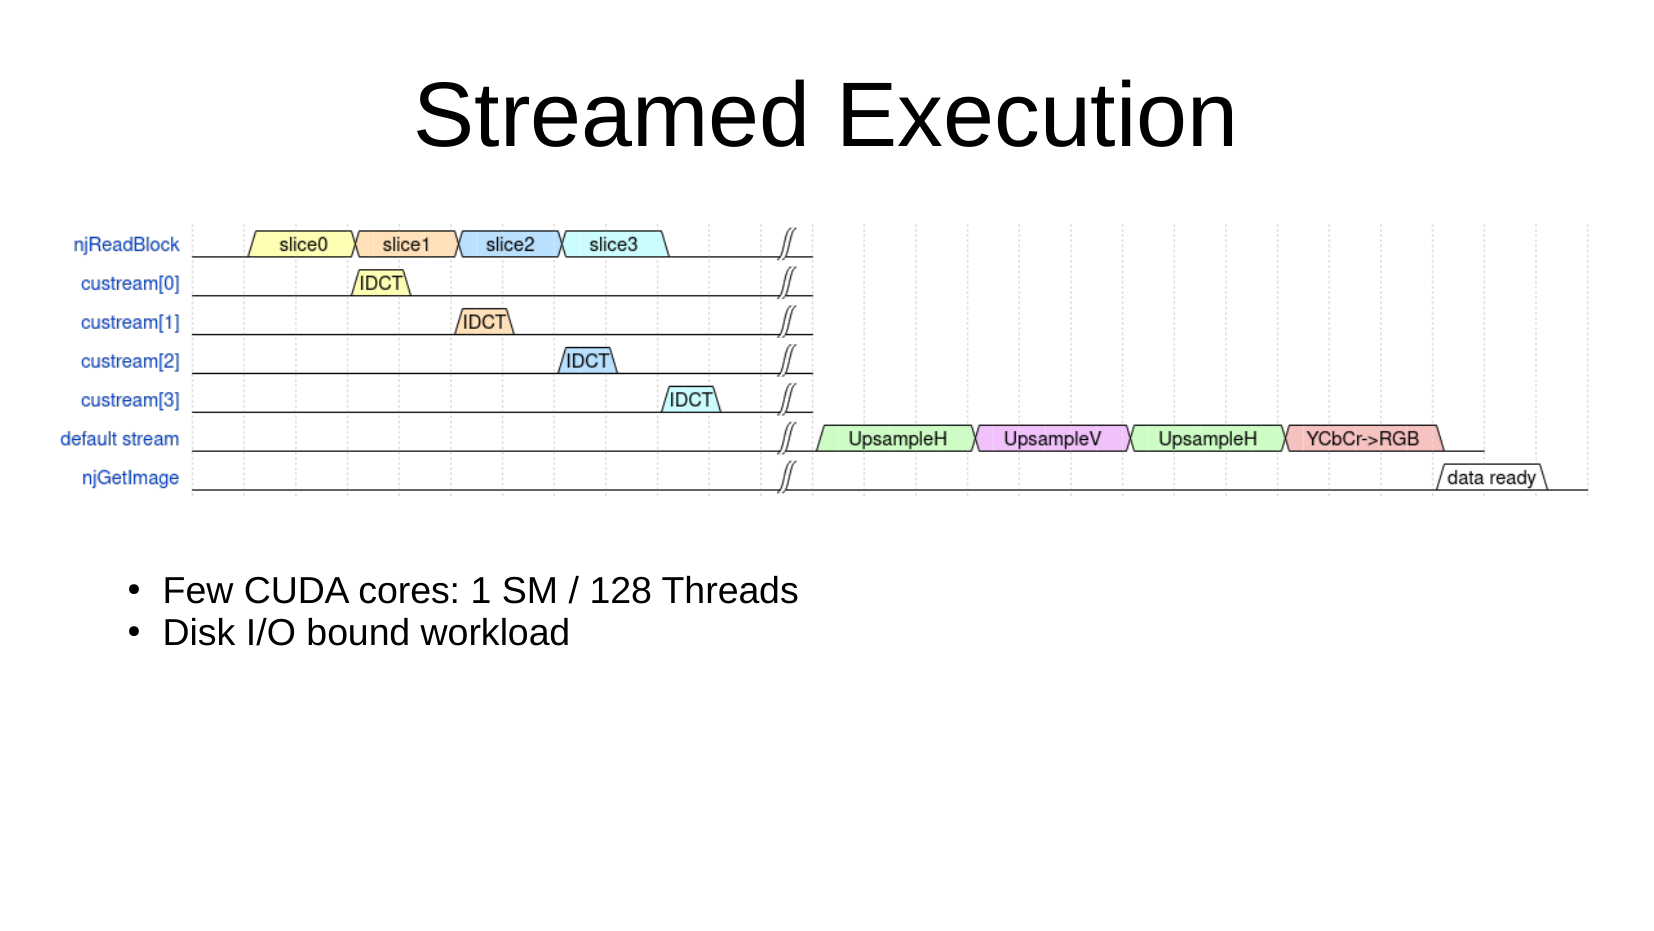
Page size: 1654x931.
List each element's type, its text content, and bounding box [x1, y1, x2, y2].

text_box Few CUDA cores: 1 SM / 128 Threads Disk I/O bound workload [112, 562, 1613, 901]
title Streamed Execution [82, 37, 1571, 193]
picture [37, 224, 1613, 497]
